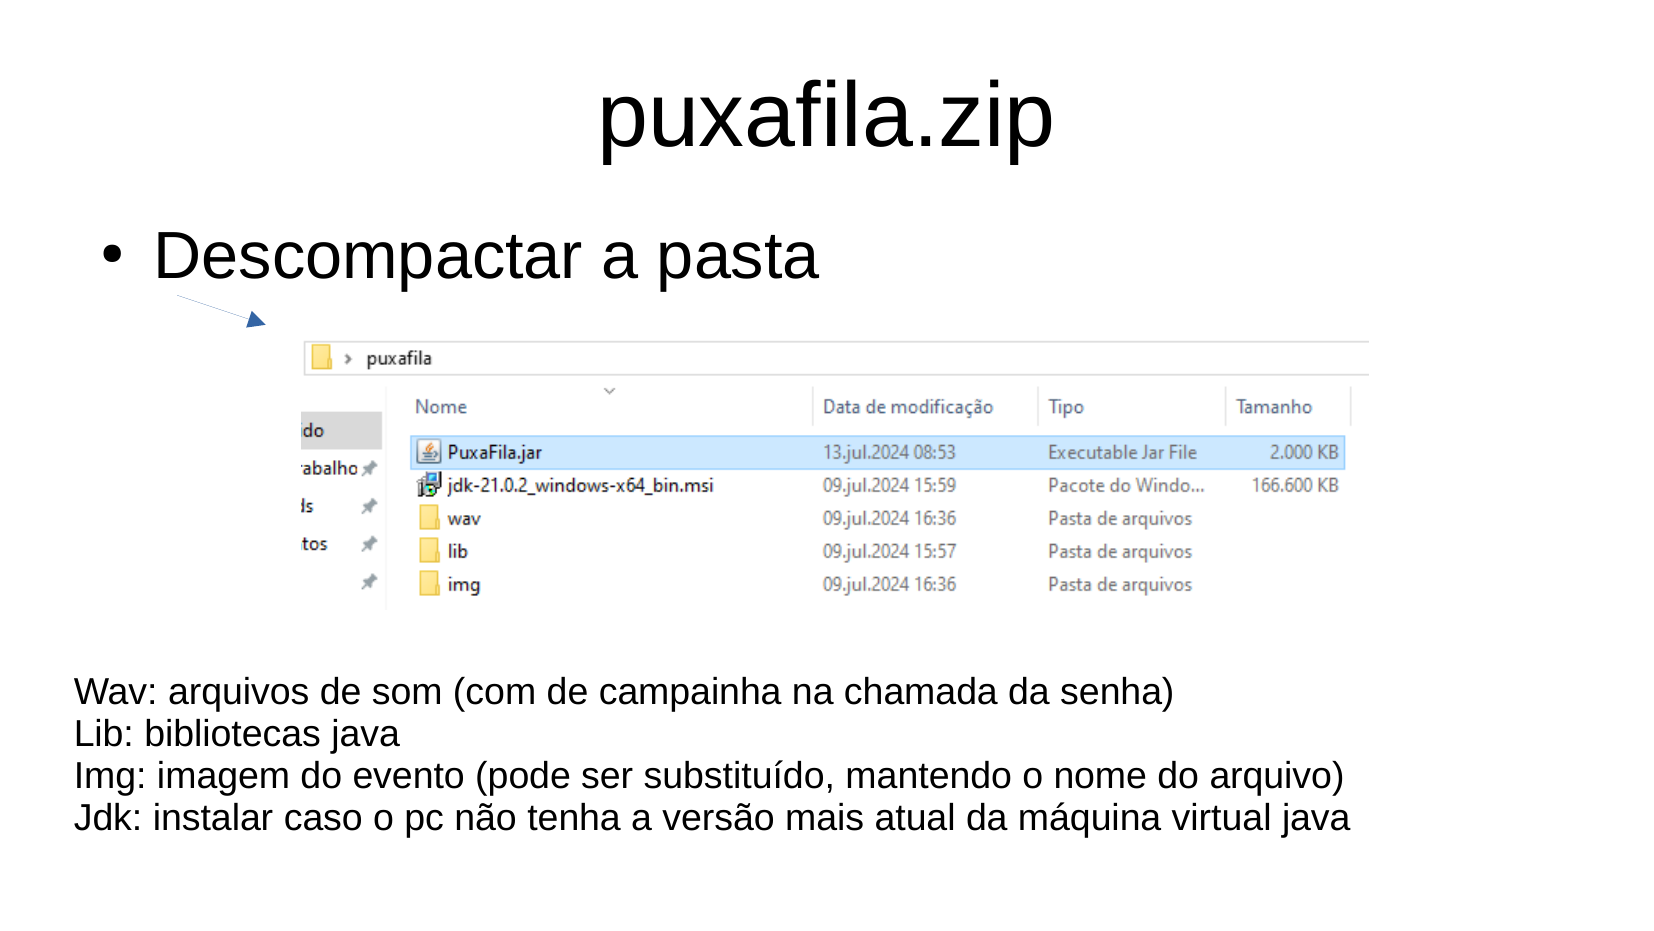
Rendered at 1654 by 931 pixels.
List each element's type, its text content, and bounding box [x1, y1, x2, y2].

title puxafila.zip [82, 37, 1571, 193]
picture [301, 335, 1369, 610]
list Descompactar a pasta [82, 217, 1571, 663]
text_box Wav: arquivos de som (com de campainha na chamada da senha) Lib: bibliotecas java Img: imagem do evento (pode ser substituído, mantendo o nome do arquivo) Jdk: instalar caso o pc não tenha a versão mais atual da máquina virtual java [59, 663, 1595, 931]
